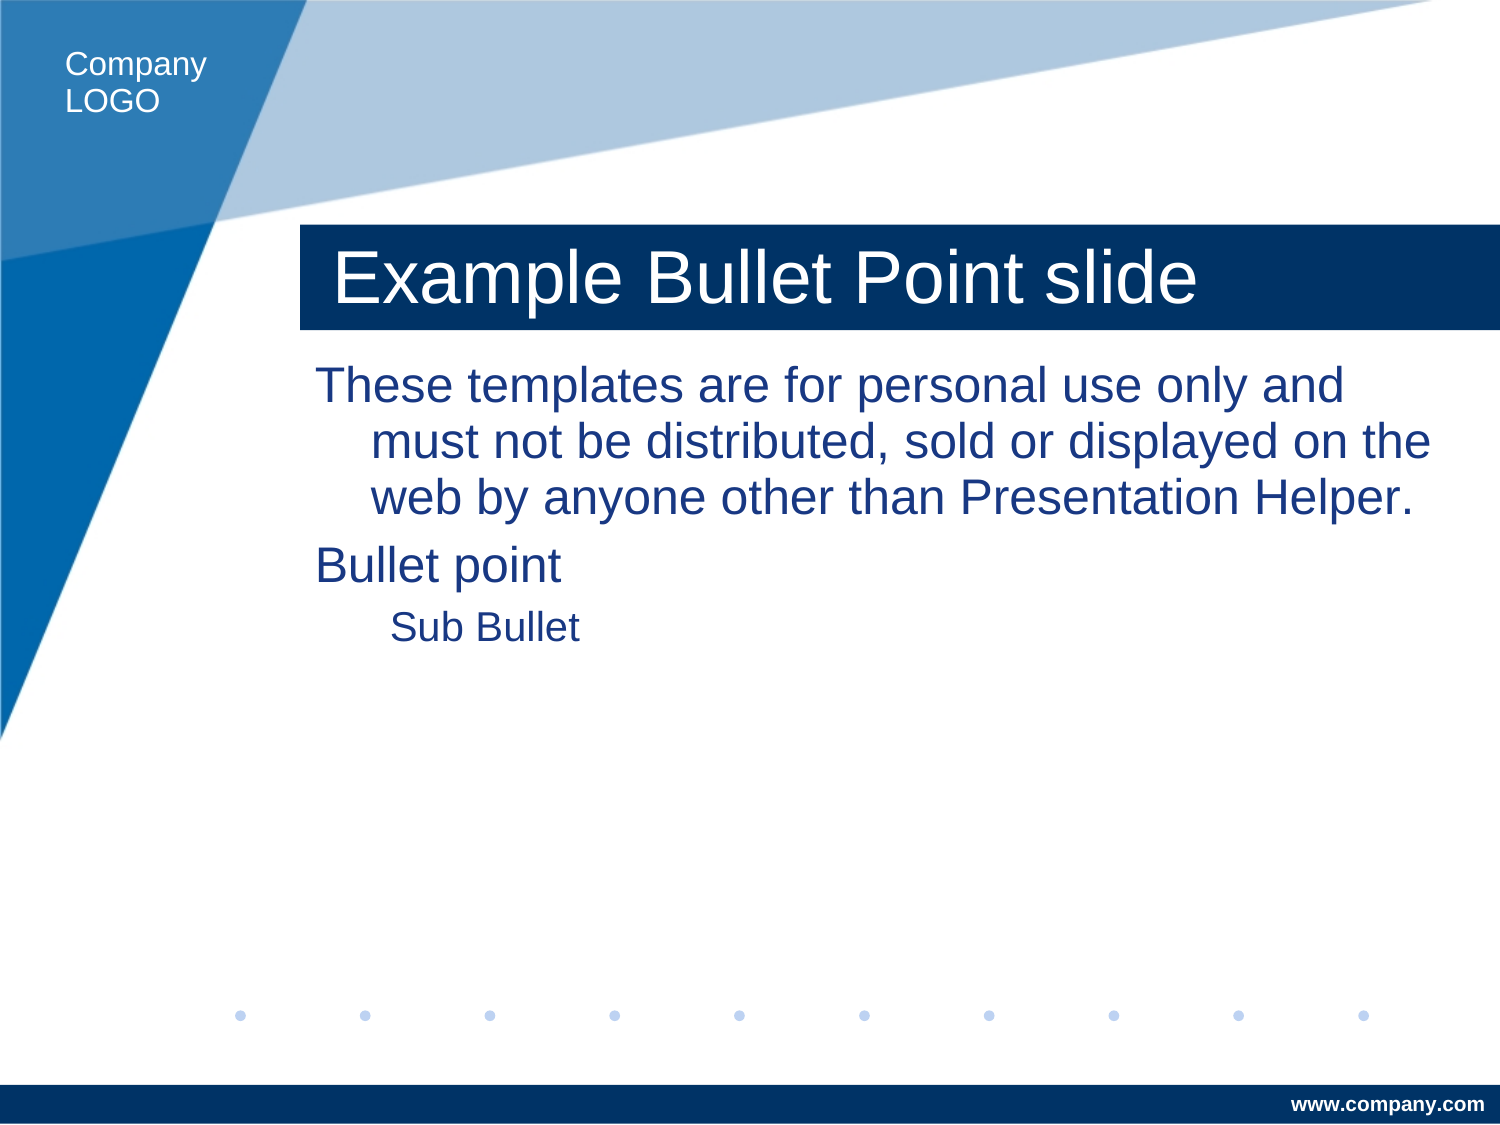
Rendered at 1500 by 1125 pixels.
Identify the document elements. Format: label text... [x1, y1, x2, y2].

title Example Bullet Point slide [300, 224, 1500, 331]
picture [0, 0, 1500, 842]
list These templates are for personal use only and must not be distributed, sold or displayed on the web by anyone other than Presentation Helper. Bullet point Sub Bullet [299, 350, 1475, 1013]
